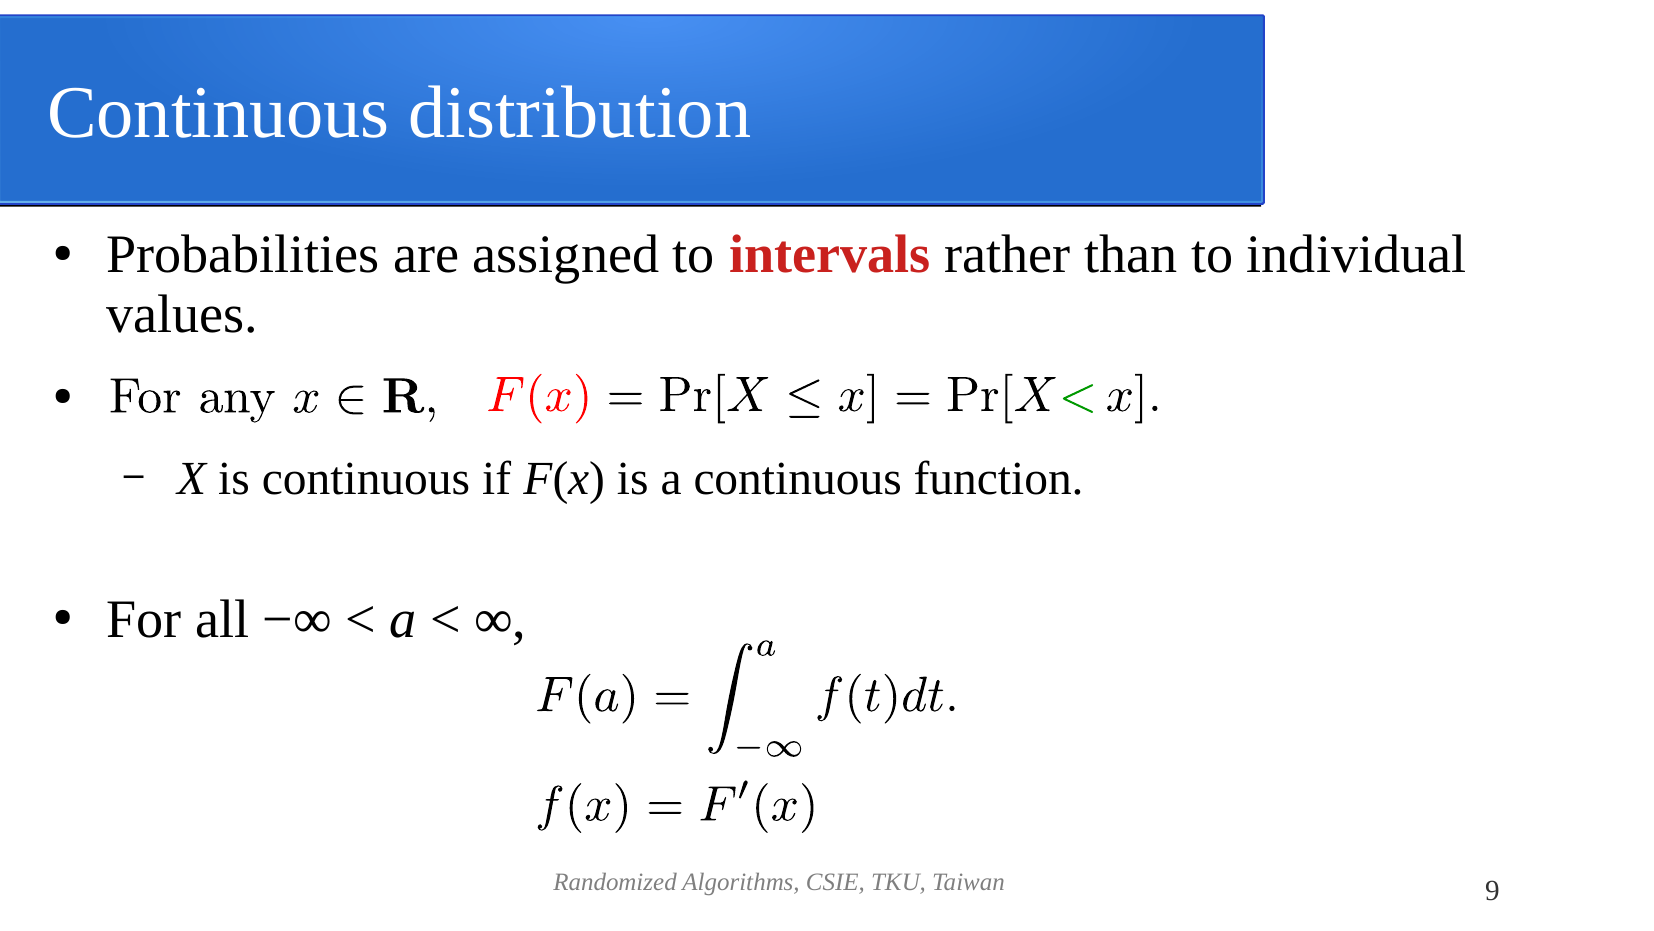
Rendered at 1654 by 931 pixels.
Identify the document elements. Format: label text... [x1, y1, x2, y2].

picture [535, 640, 955, 833]
picture [484, 371, 1160, 426]
title Continuous distribution [47, 35, 1199, 189]
picture [108, 378, 435, 423]
list Probabilities are assigned to intervals rather than to individual values. X is continuous if F(x) is a continuous function. For all −∞ < a < ∞, [35, 224, 1524, 764]
